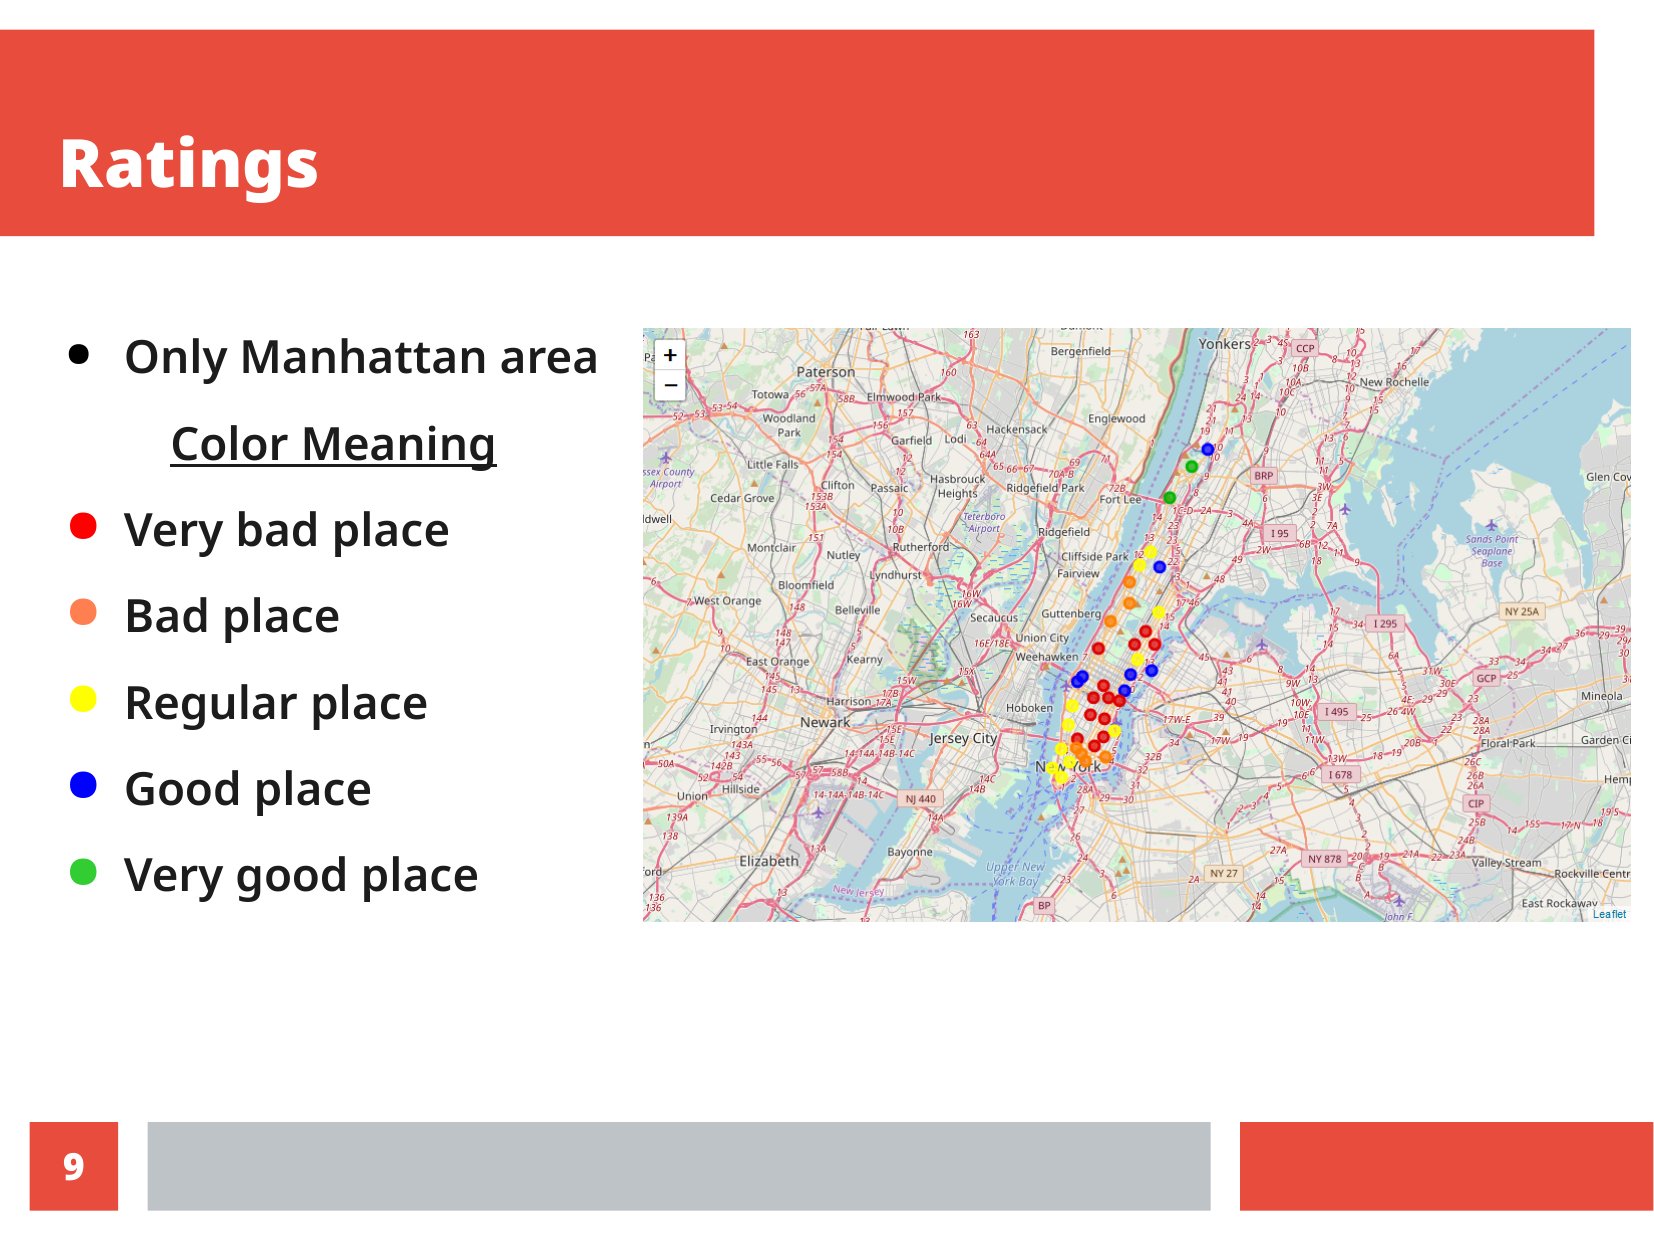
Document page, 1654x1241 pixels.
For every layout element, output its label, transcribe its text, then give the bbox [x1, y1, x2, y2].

picture [643, 328, 1631, 922]
title Ratings [59, 59, 1595, 207]
list Only Manhattan area Color Meaning Very bad place Bad place Regular place Good place Very good place [5, 324, 662, 1093]
